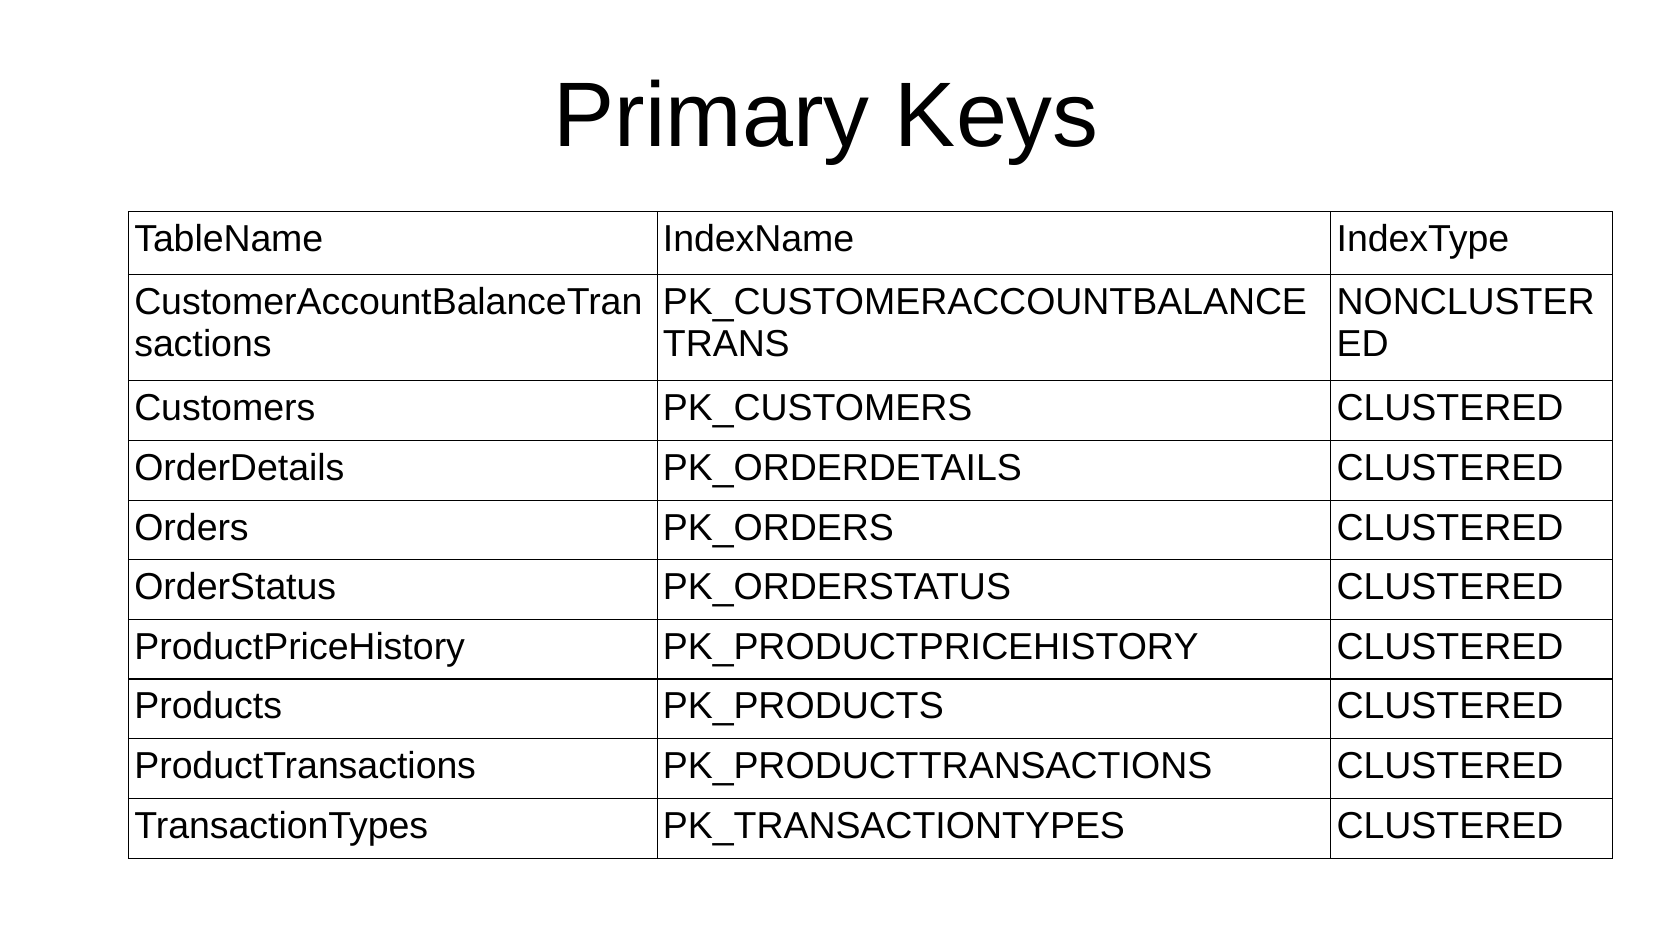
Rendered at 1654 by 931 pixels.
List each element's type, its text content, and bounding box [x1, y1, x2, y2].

table_cell CLUSTERED [1331, 560, 1612, 619]
table_cell PK_CUSTOMERS [658, 381, 1330, 440]
table_cell OrderStatus [129, 560, 657, 619]
table_cell Customers [129, 381, 657, 440]
table_cell PK_PRODUCTTRANSACTIONS [658, 739, 1330, 798]
table_cell CLUSTERED [1331, 739, 1612, 798]
table_header TableName [129, 212, 657, 274]
table_cell CLUSTERED [1331, 680, 1612, 738]
table_cell PK_PRODUCTS [658, 680, 1330, 738]
table_cell CLUSTERED [1331, 620, 1612, 678]
table_cell Products [129, 680, 657, 738]
table_header IndexName [658, 212, 1330, 274]
table_cell CLUSTERED [1331, 501, 1612, 559]
table_cell CLUSTERED [1331, 799, 1612, 858]
table_cell PK_ORDERDETAILS [658, 441, 1330, 500]
table_cell NONCLUSTERED [1331, 275, 1612, 380]
table_cell PK_ORDERS [658, 501, 1330, 559]
table_cell ProductTransactions [129, 739, 657, 798]
table_cell PK_ORDERSTATUS [658, 560, 1330, 619]
table_cell CLUSTERED [1331, 381, 1612, 440]
table_header IndexType [1331, 212, 1612, 274]
title Primary Keys [82, 37, 1571, 193]
table_cell PK_CUSTOMERACCOUNTBALANCETRANS [658, 275, 1330, 380]
table_cell PK_TRANSACTIONTYPES [658, 799, 1330, 858]
table_cell ProductPriceHistory [129, 620, 657, 678]
table_cell PK_PRODUCTPRICEHISTORY [658, 620, 1330, 678]
table_cell OrderDetails [129, 441, 657, 500]
table_cell CLUSTERED [1331, 441, 1612, 500]
table_cell CustomerAccountBalanceTransactions [129, 275, 657, 380]
table_cell Orders [129, 501, 657, 559]
table_cell TransactionTypes [129, 799, 657, 858]
